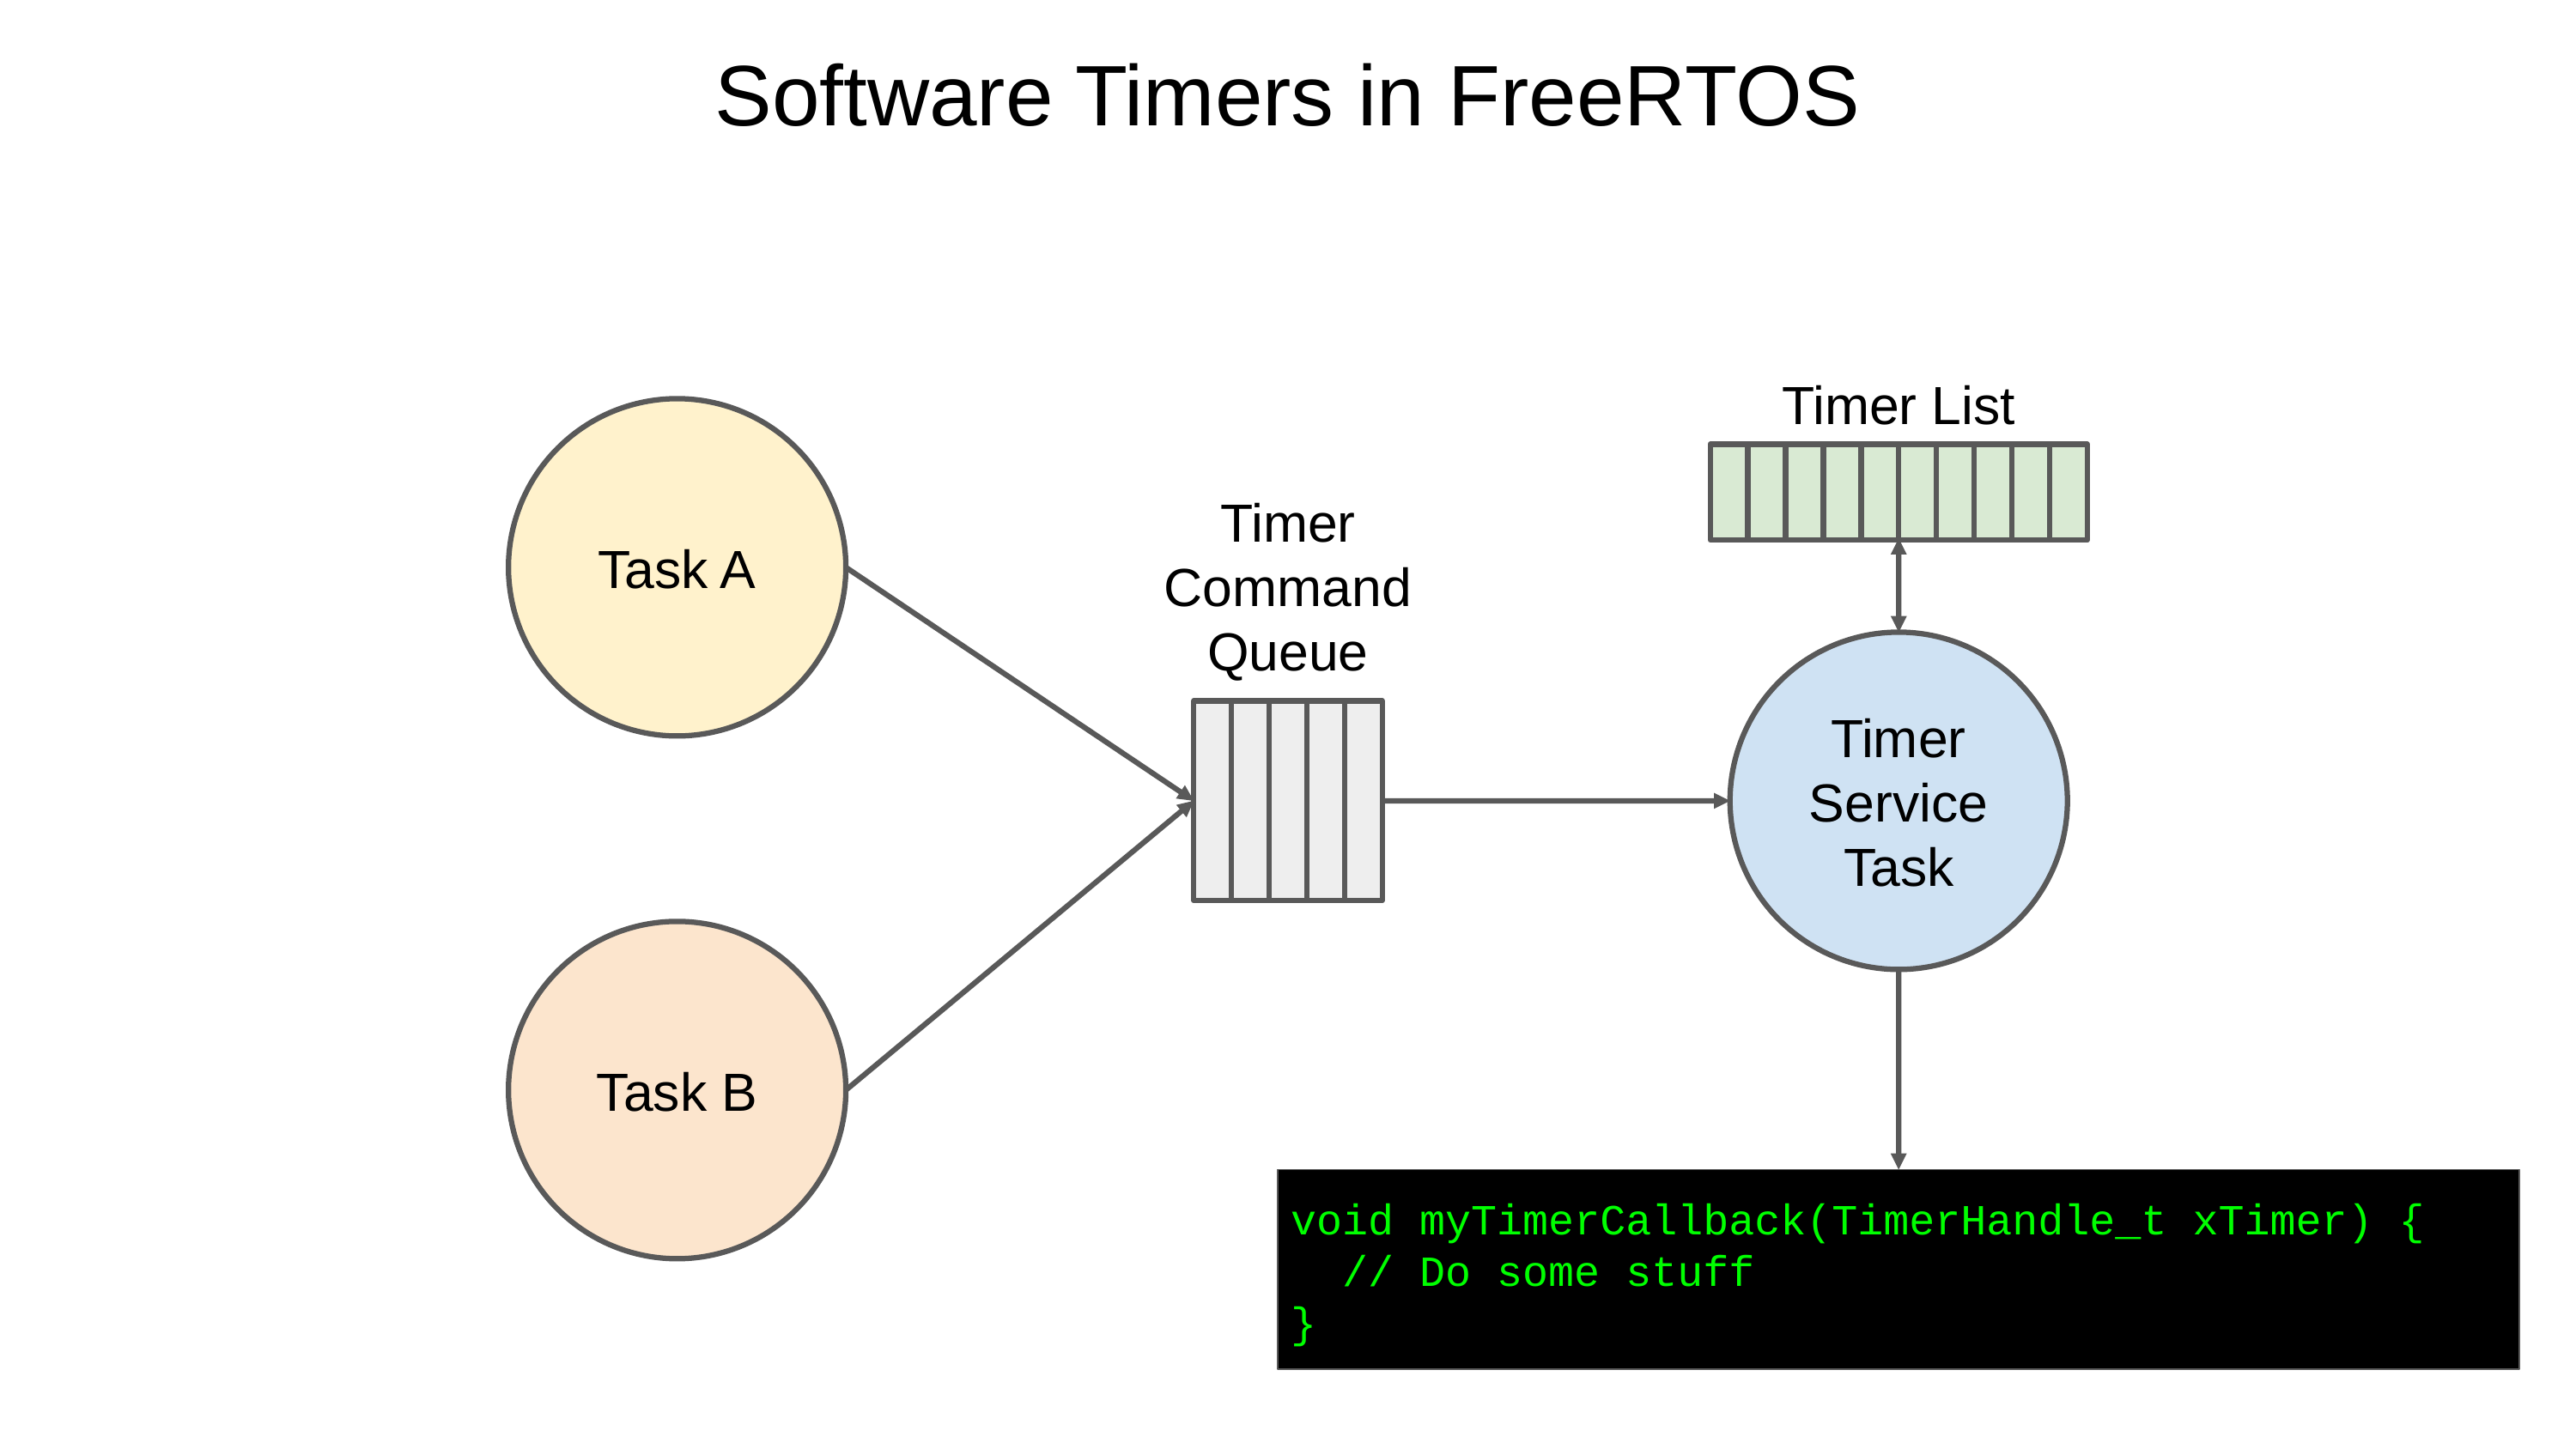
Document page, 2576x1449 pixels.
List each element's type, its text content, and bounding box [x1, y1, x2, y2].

text_box Timer Command Queue [1098, 474, 1478, 697]
text_box [1710, 445, 2087, 541]
text_box Task A [508, 398, 847, 737]
text_box [1194, 700, 1382, 901]
text_box Task B [508, 921, 847, 1259]
text_box Timer Service Task [1729, 632, 2068, 970]
text_box Software Timers in FreeRTOS [300, 27, 2276, 156]
text_box Timer List [1709, 361, 2089, 445]
text_box void myTimerCallback(TimerHandle_t xTimer) { // Do some stuff } [1278, 1169, 2520, 1369]
